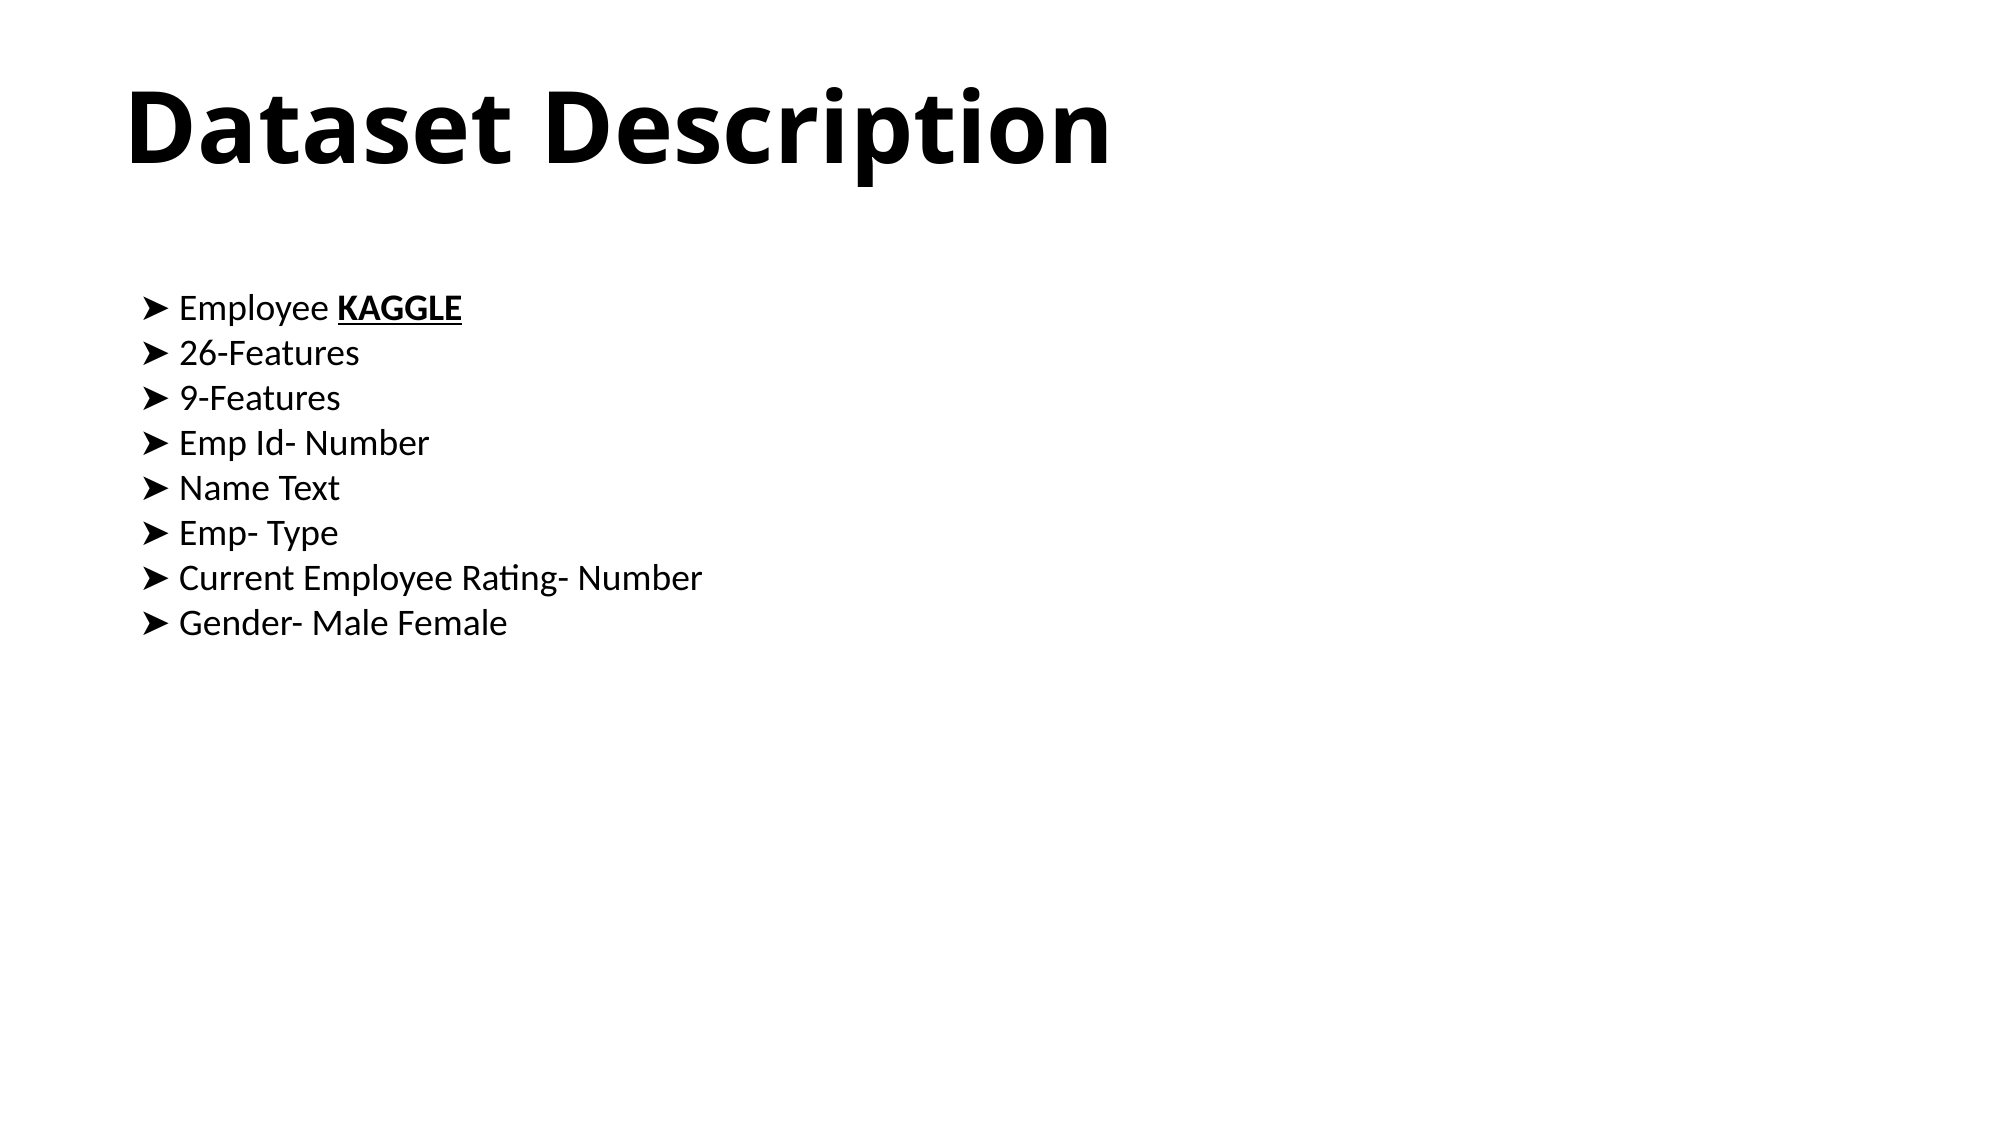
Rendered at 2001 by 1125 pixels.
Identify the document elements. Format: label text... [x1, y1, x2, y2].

text_box ➤ Employee KAGGLE ➤ 26-Features ➤ 9-Features ➤ Emp Id- Number ➤ Name Text ➤ Emp- Type ➤ Current Employee Rating- Number ➤ Gender- Male Female [124, 275, 1124, 695]
title Dataset Description [123, 63, 1877, 188]
